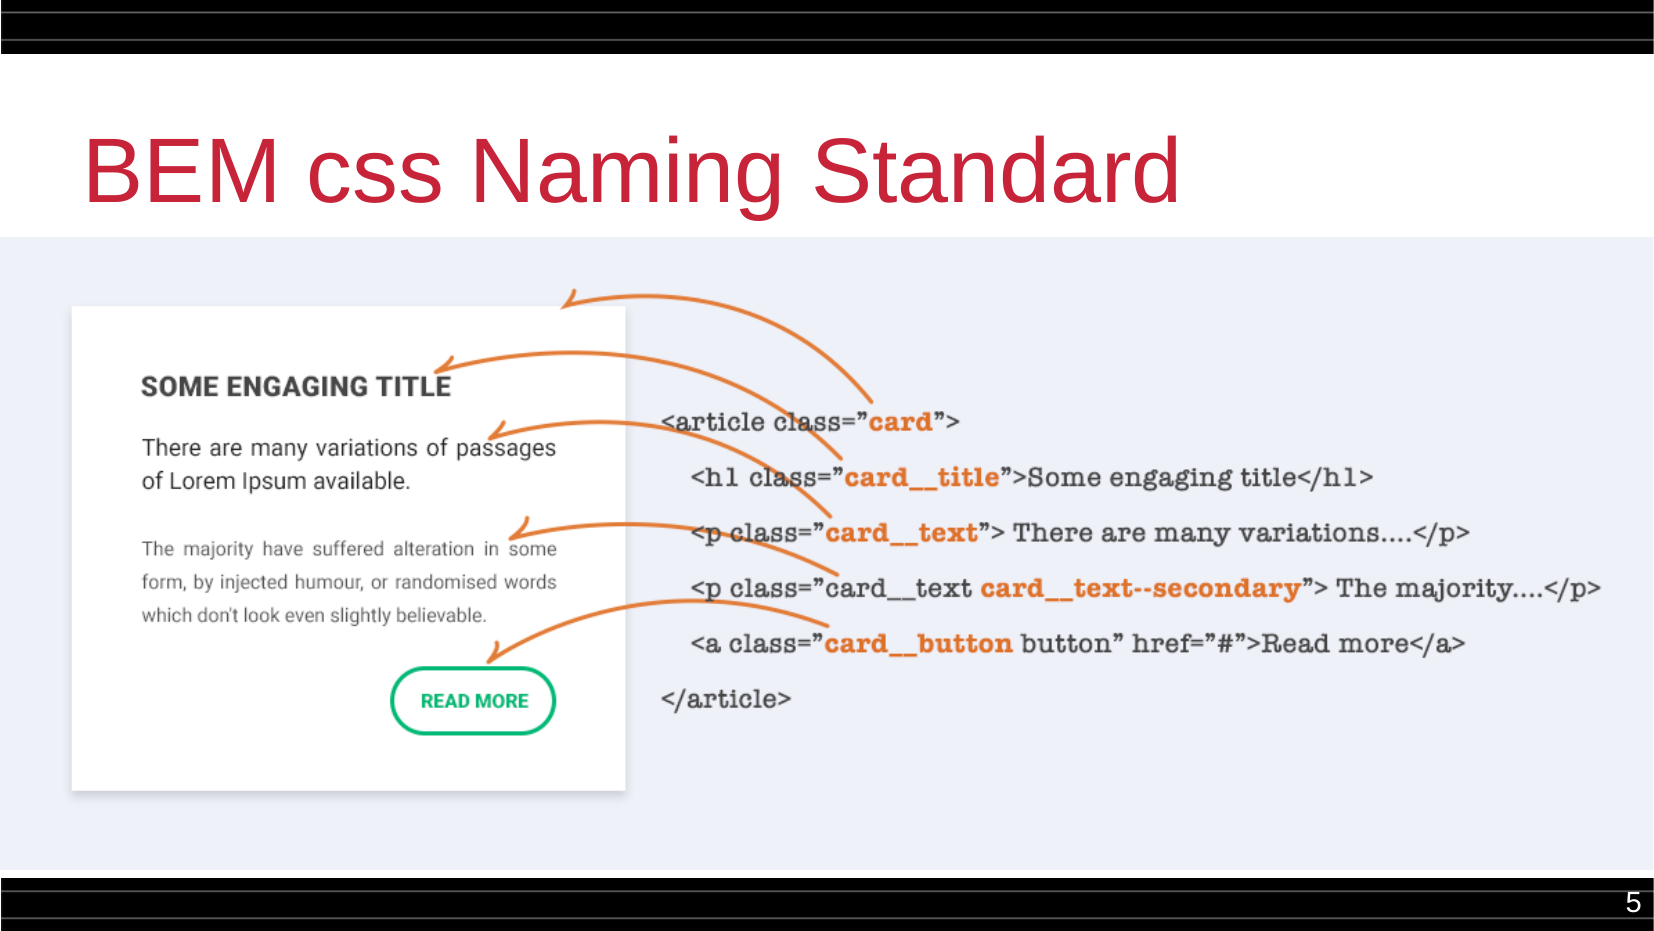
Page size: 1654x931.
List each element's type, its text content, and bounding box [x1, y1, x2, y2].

title BEM css Naming Standard [82, 92, 1571, 237]
picture [1, 878, 1654, 931]
picture [0, 237, 1654, 871]
picture [1, 0, 1654, 54]
